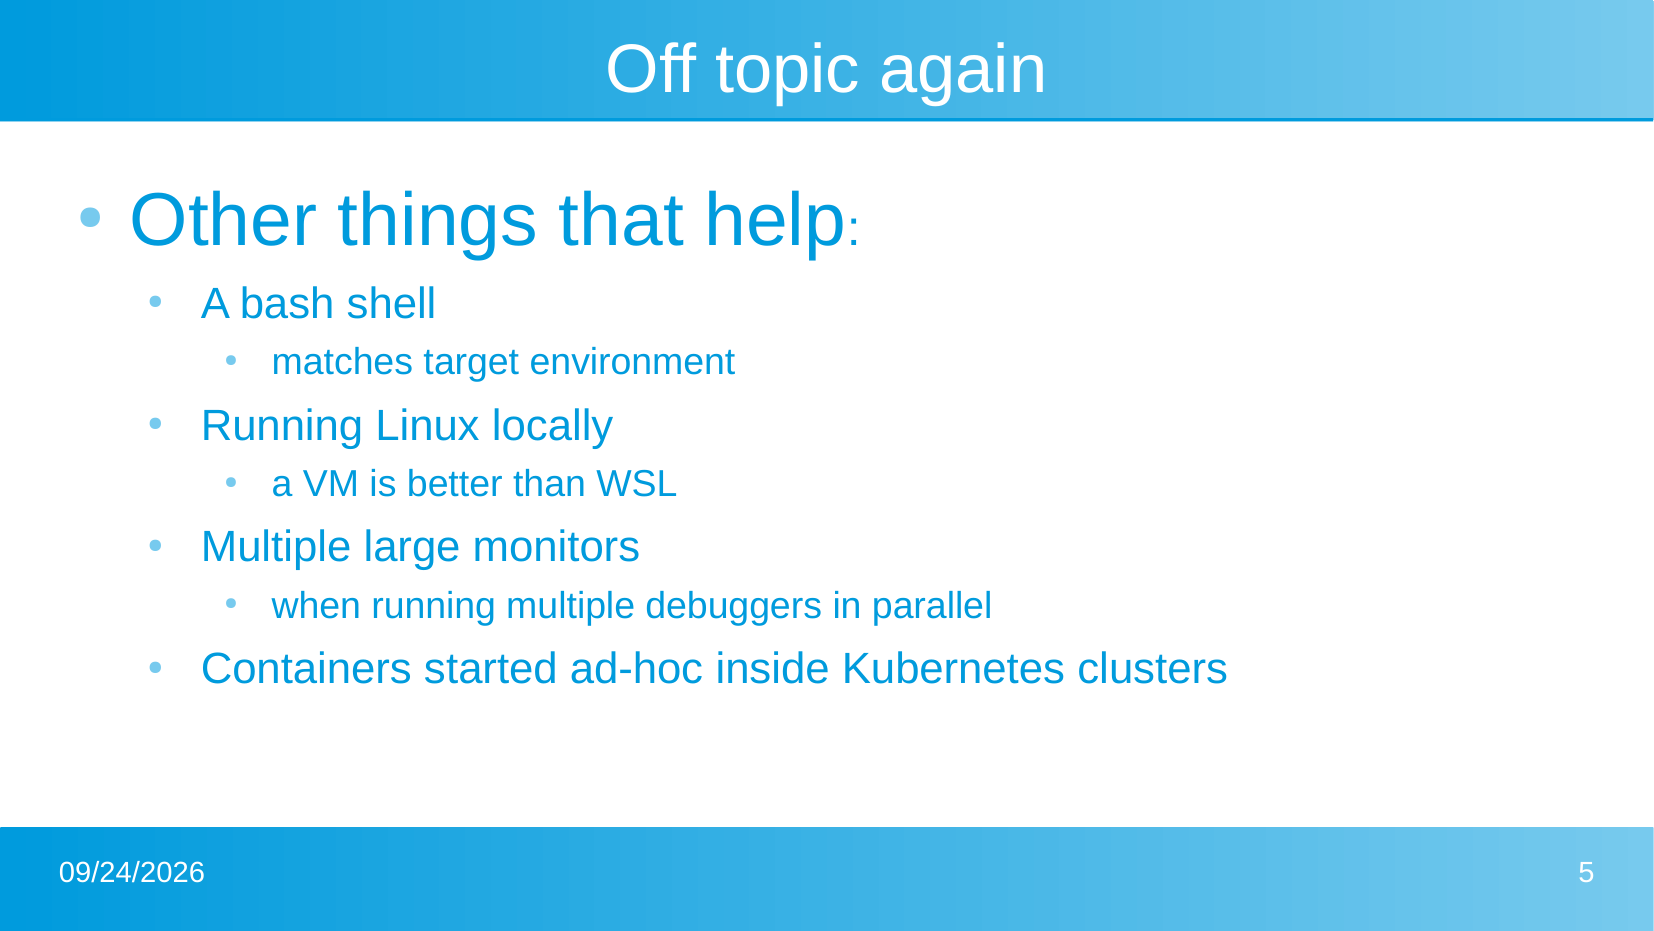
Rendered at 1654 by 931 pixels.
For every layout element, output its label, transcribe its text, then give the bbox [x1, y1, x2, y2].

list Other things that help: A bash shell matches target environment Running Linux locally a VM is better than WSL Multiple large monitors when running multiple debuggers in parallel Containers started ad-hoc inside Kubernetes clusters [59, 177, 1595, 768]
title Off topic again [59, 29, 1595, 108]
